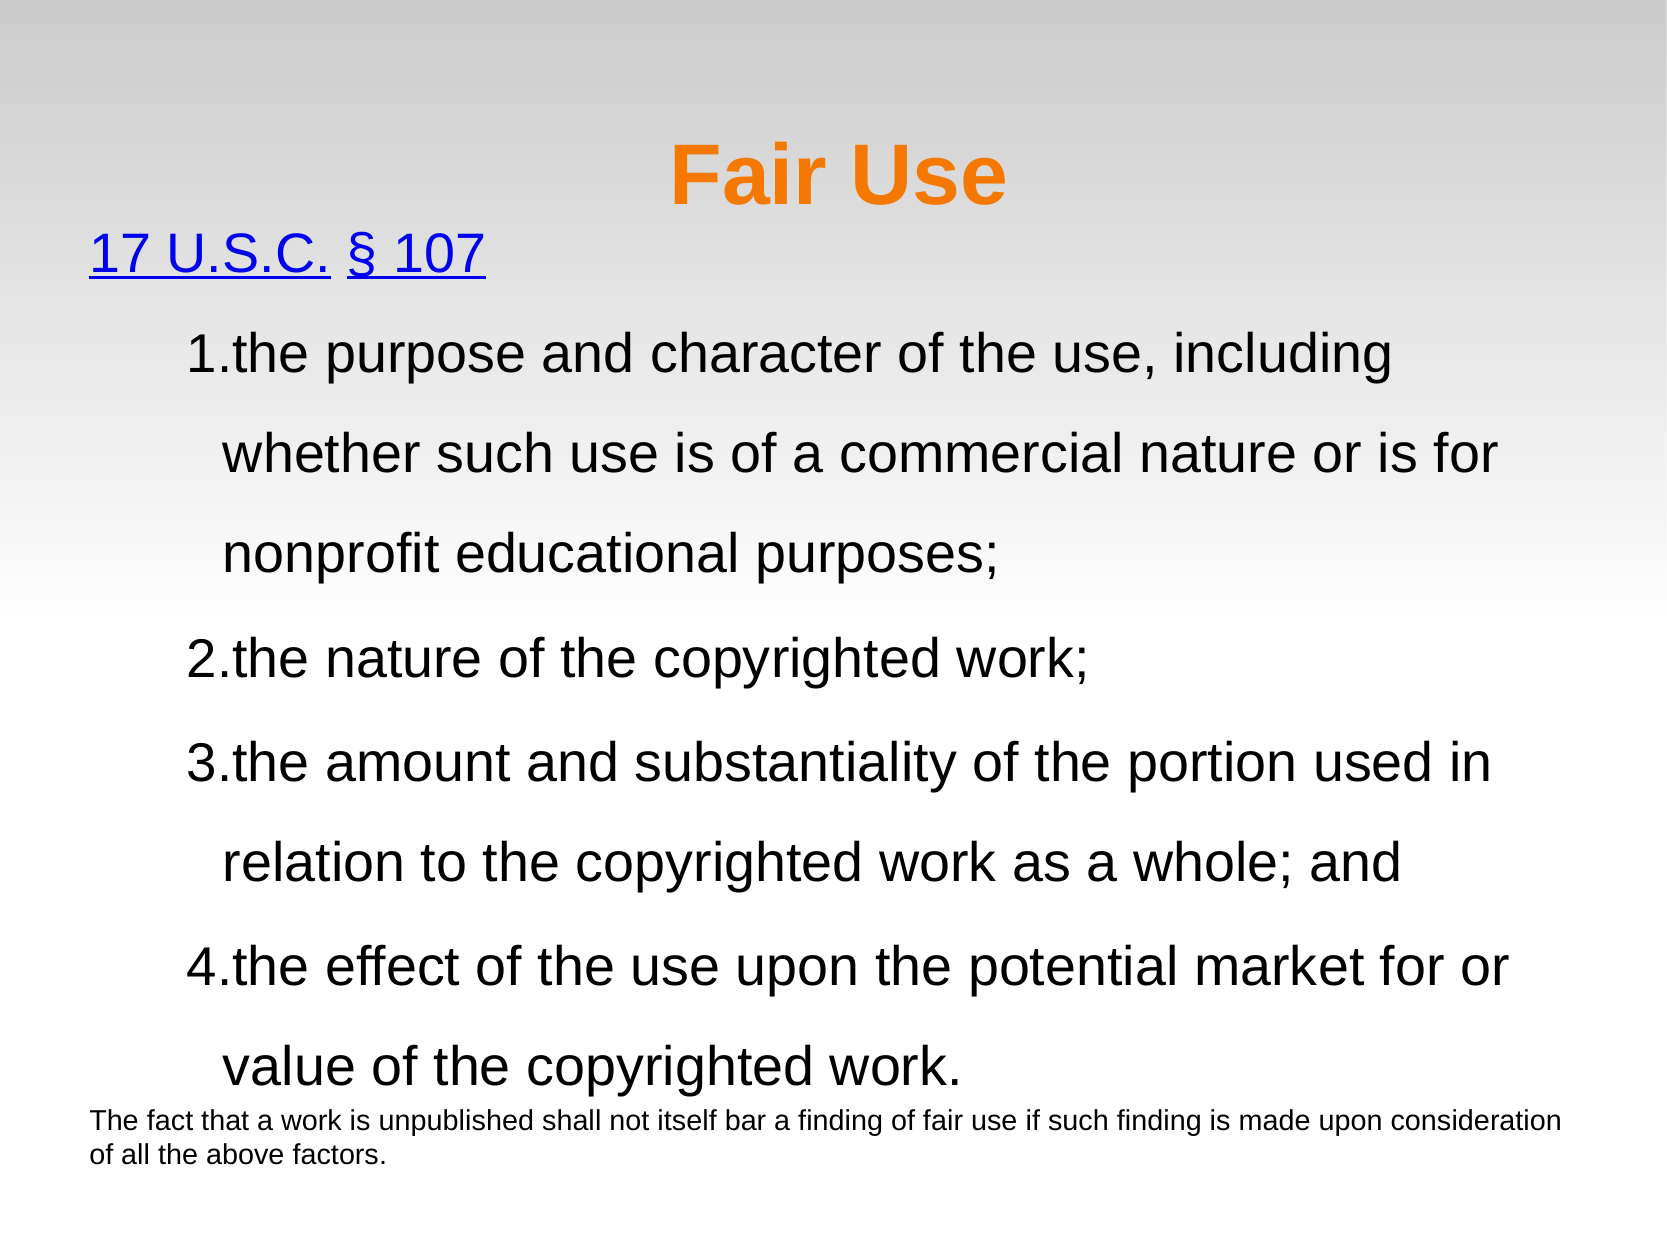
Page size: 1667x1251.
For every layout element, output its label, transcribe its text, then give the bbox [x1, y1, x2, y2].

picture [0, 0, 1667, 1250]
title Fair Use [83, 51, 1596, 210]
list 17 U.S.C. § 107 the purpose and character of the use, including whether such use is of a commercial nature or is for nonprofit educational purposes; the nature of the copyrighted work; the amount and substantiality of the portion used in relation to the copyrighted work as a whole; and the effect of the use upon the potential market for or value of the copyrighted work. The fact that a work is unpublished shall not itself bar a finding of fair use if such finding is made upon consideration of all the above factors. [83, 210, 1596, 1193]
